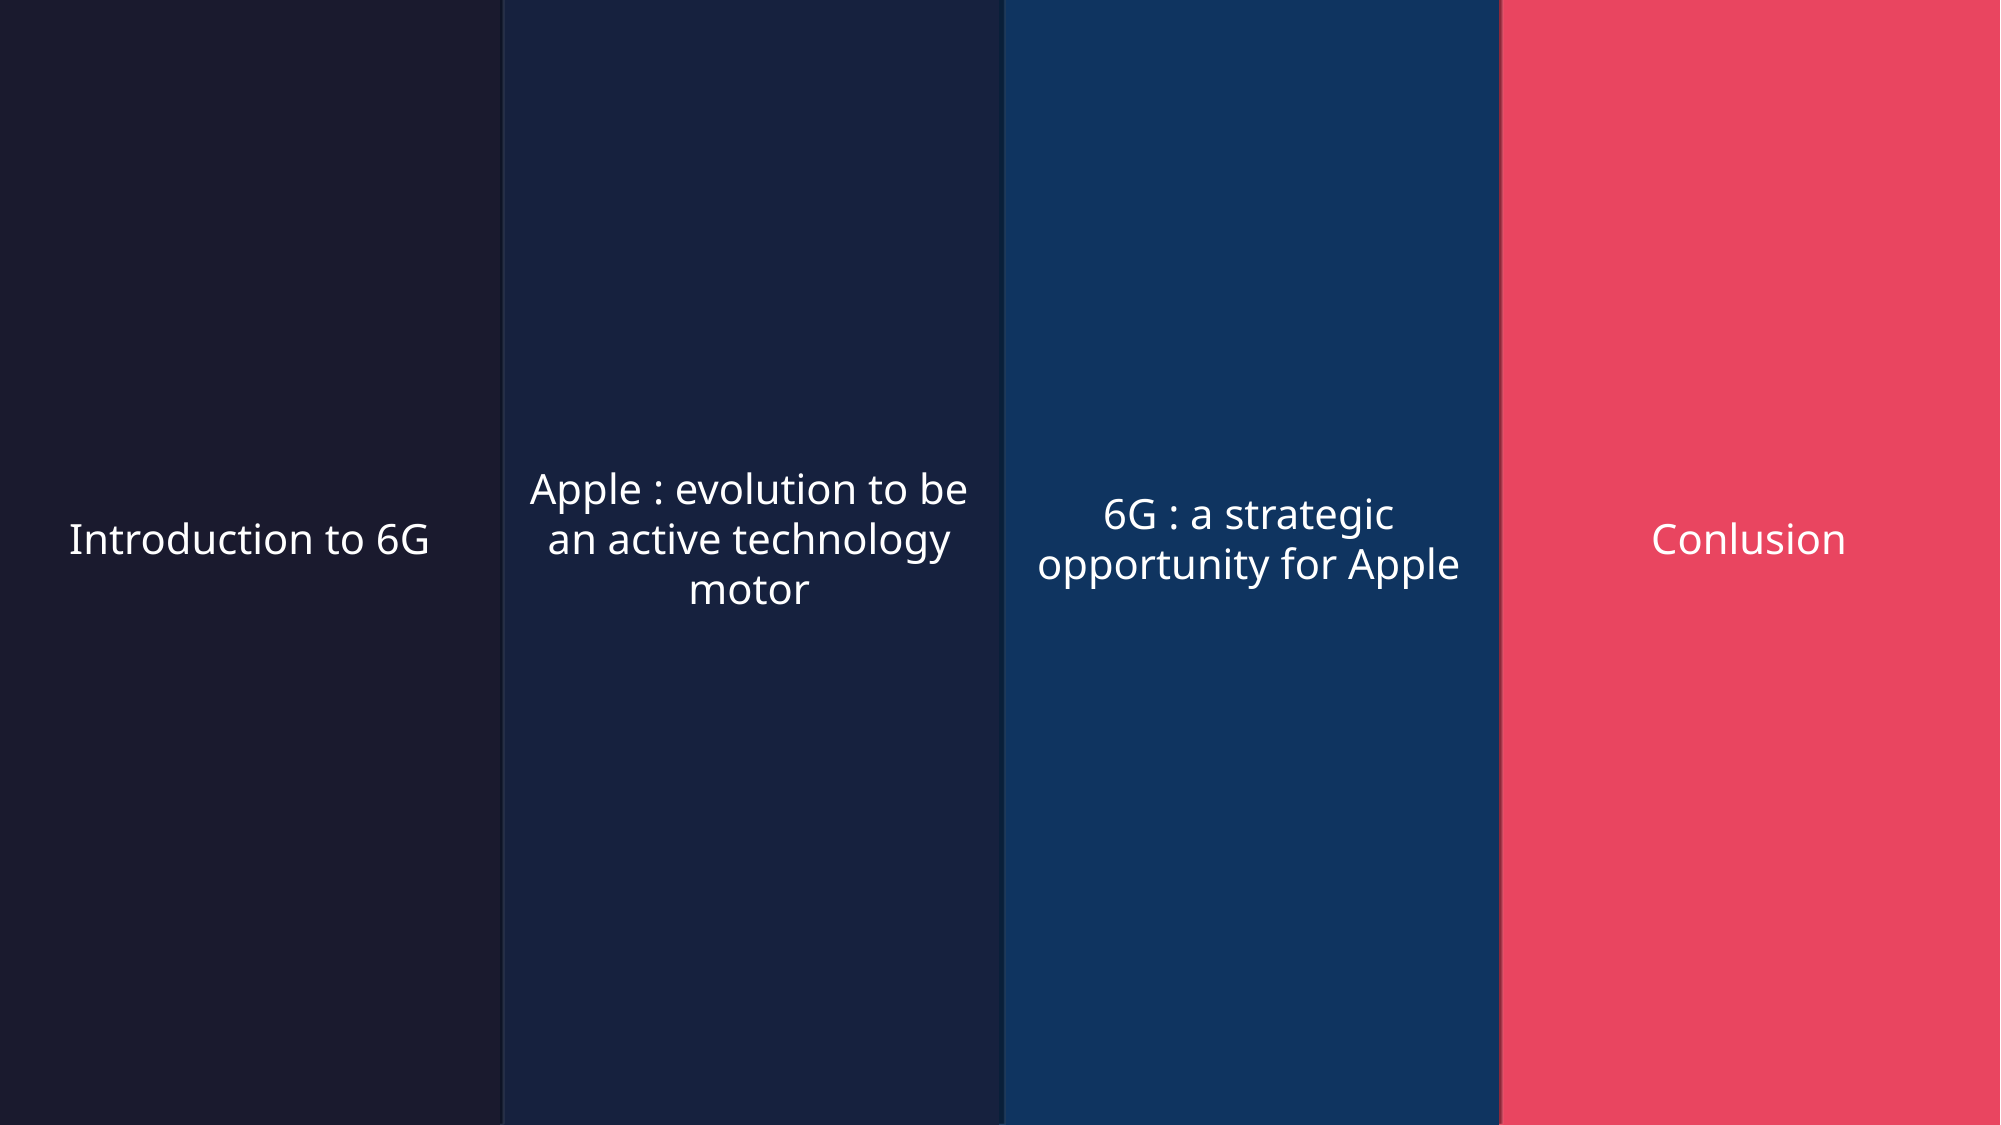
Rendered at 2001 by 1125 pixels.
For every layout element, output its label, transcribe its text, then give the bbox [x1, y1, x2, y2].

text_box 6G : a strategic opportunity for Apple [999, 0, 1499, 1125]
text_box Apple : evolution to be an active technology motor [500, 0, 999, 1125]
text_box Conlusion [1499, 0, 2000, 1125]
text_box Introduction to 6G [0, 0, 500, 1125]
